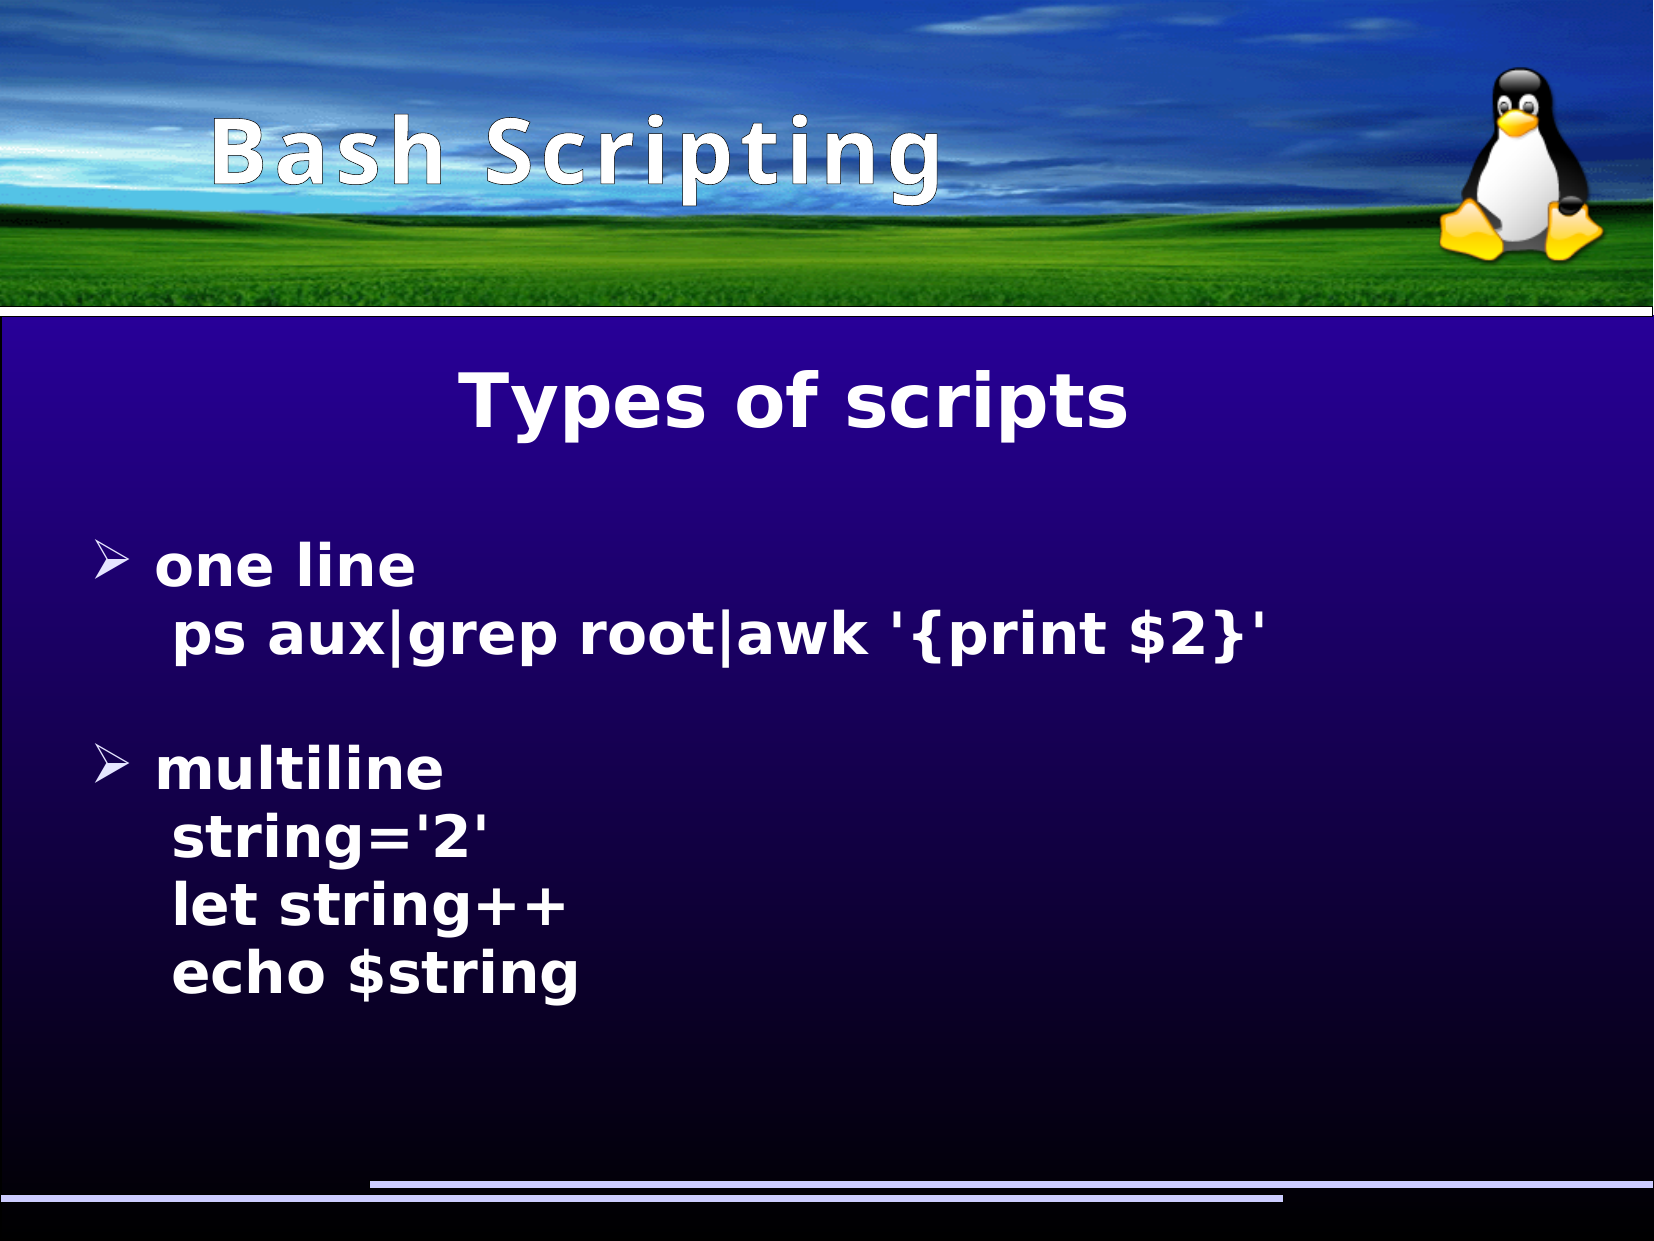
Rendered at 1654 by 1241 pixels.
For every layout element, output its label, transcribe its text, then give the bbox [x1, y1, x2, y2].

title Bash Scripting [206, 44, 1416, 252]
picture [0, 0, 1653, 306]
text_box Types of scripts one line ps aux|grep root|awk '{print $2}' multiline string='2' let string++ echo $string [89, 358, 1590, 1056]
text_box [0, 306, 1653, 1241]
